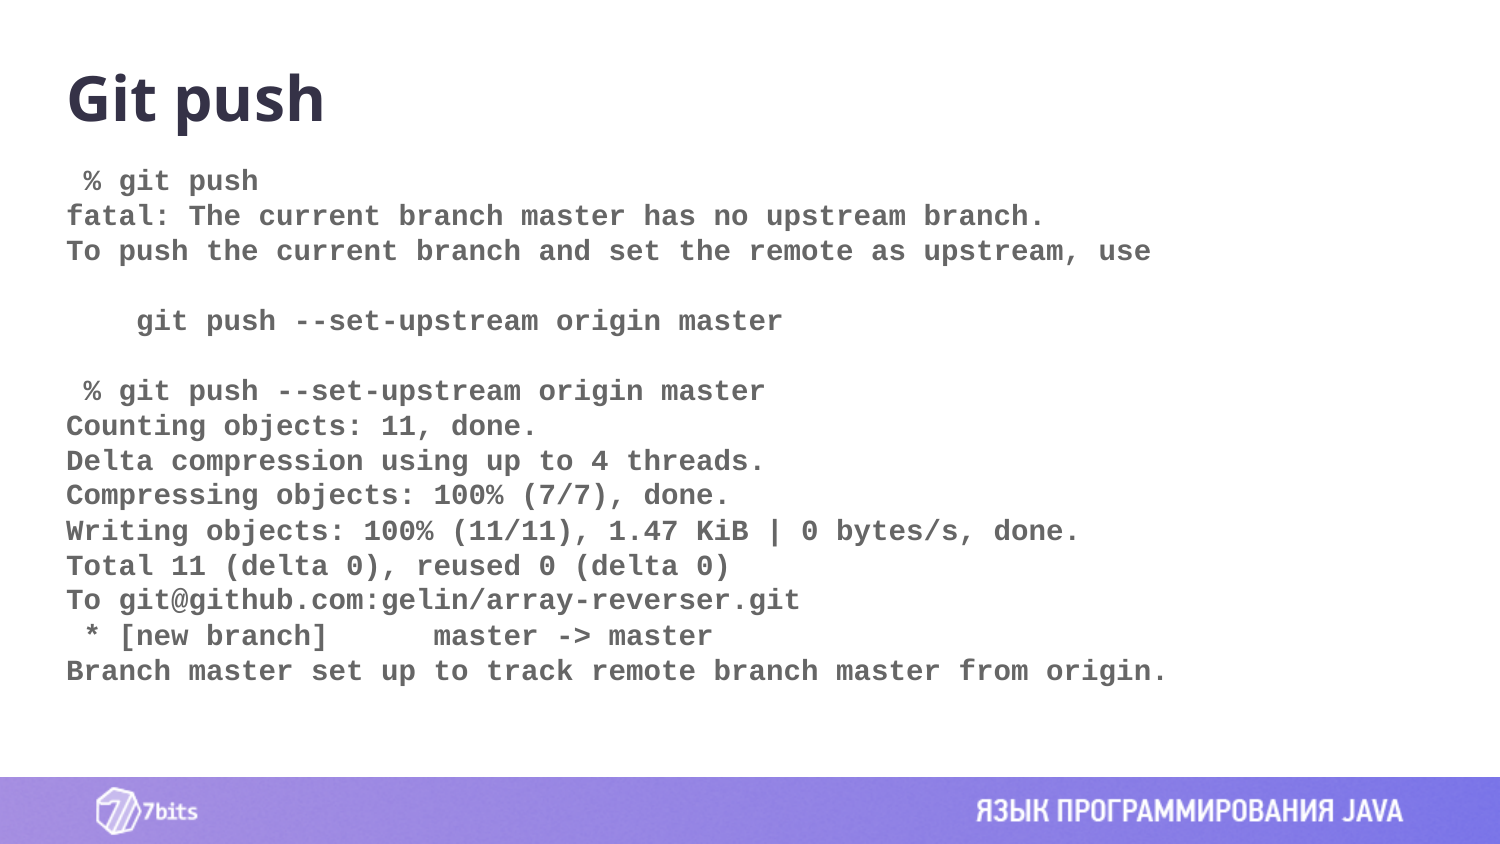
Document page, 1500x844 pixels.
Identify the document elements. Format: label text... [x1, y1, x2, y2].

picture [0, 777, 1500, 844]
list % git push fatal: The current branch master has no upstream branch. To push the current branch and set the remote as upstream, use git push --set-upstream origin master % git push --set-upstream origin master Counting objects: 11, done. Delta compression using up to 4 threads. Compressing objects: 100% (7/7), done. Writing objects: 100% (11/11), 1.47 KiB | 0 bytes/s, done. Total 11 (delta 0), reused 0 (delta 0) To git@github.com:gelin/array-reverser.git * [new branch] master -> master Branch master set up to track remote branch master from origin. [51, 146, 1449, 707]
title Git push [51, 43, 1449, 138]
